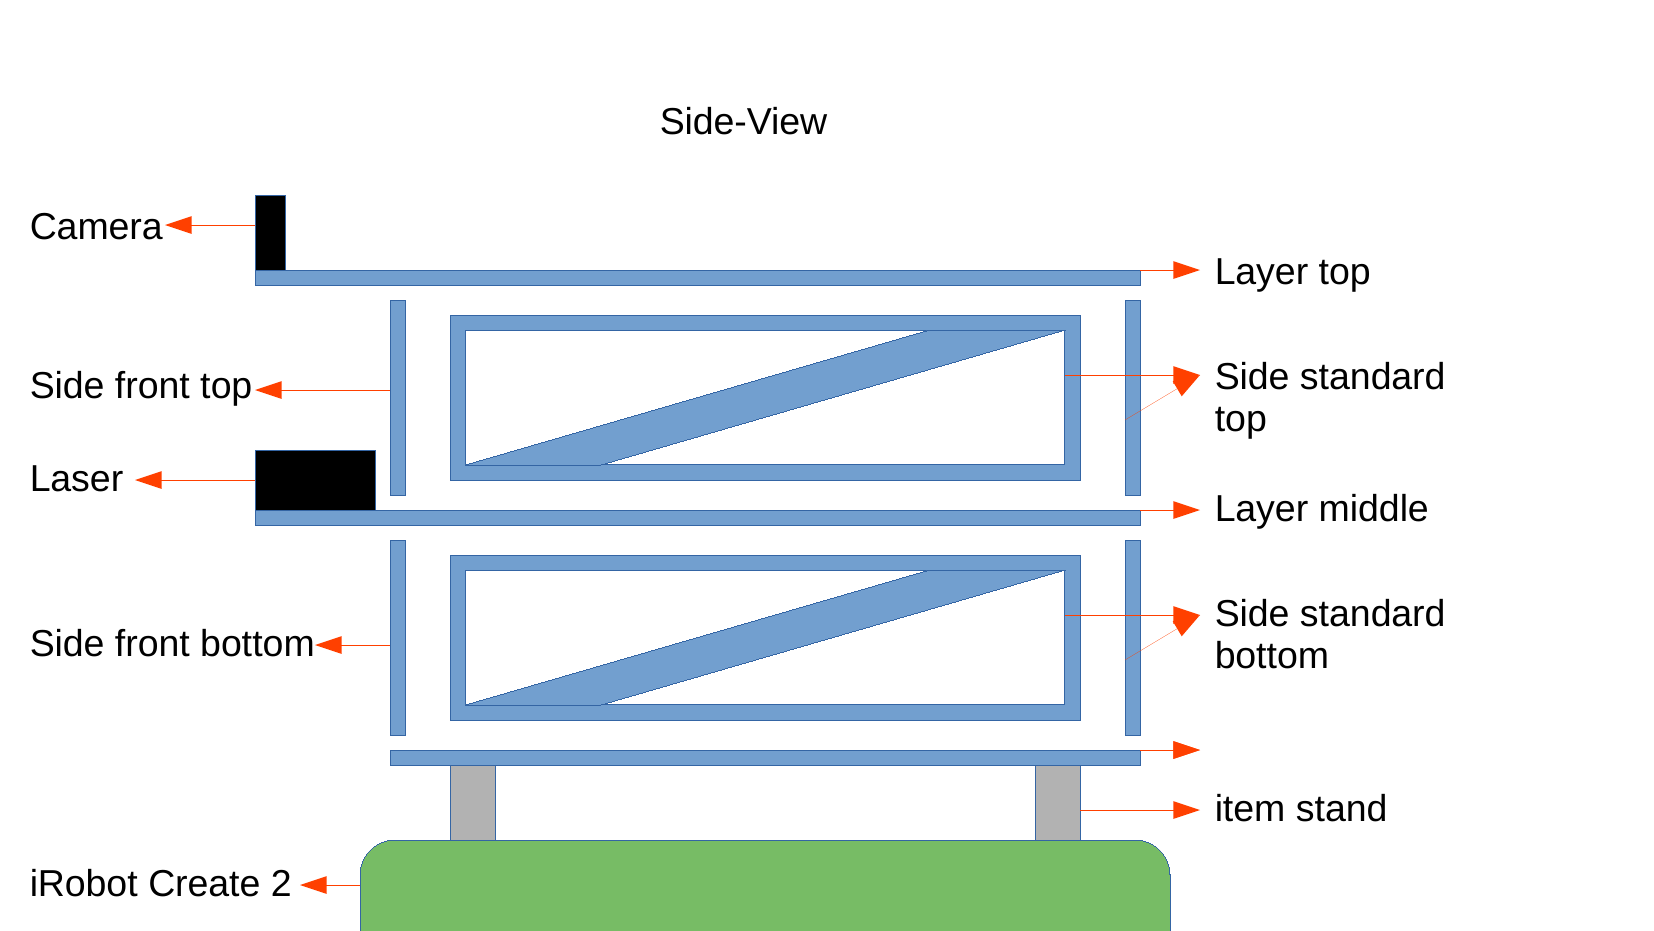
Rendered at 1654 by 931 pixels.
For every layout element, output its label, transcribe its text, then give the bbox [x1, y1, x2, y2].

text_box [1125, 300, 1141, 375]
text_box [390, 300, 406, 496]
text_box iRobot Create 2 [15, 855, 316, 916]
text_box [1125, 652, 1141, 736]
text_box Side front bottom [15, 615, 331, 676]
text_box Laser [15, 450, 151, 507]
text_box Layer middle [1200, 480, 1471, 537]
text_box Side front top [15, 357, 286, 415]
text_box [1125, 376, 1141, 419]
text_box Camera [15, 198, 181, 256]
text_box item stand [1200, 780, 1471, 837]
text_box Side-View [645, 93, 871, 151]
text_box Side standard top [1200, 348, 1471, 447]
text_box [360, 750, 1171, 931]
text_box [450, 555, 1081, 721]
text_box [450, 315, 1081, 481]
text_box [1125, 540, 1141, 615]
text_box [1125, 412, 1141, 496]
text_box [1125, 616, 1141, 659]
text_box Side standard bottom [1200, 585, 1471, 684]
text_box [390, 540, 406, 736]
text_box [255, 450, 1141, 526]
text_box Layer top [1200, 243, 1396, 301]
text_box [255, 195, 1141, 286]
